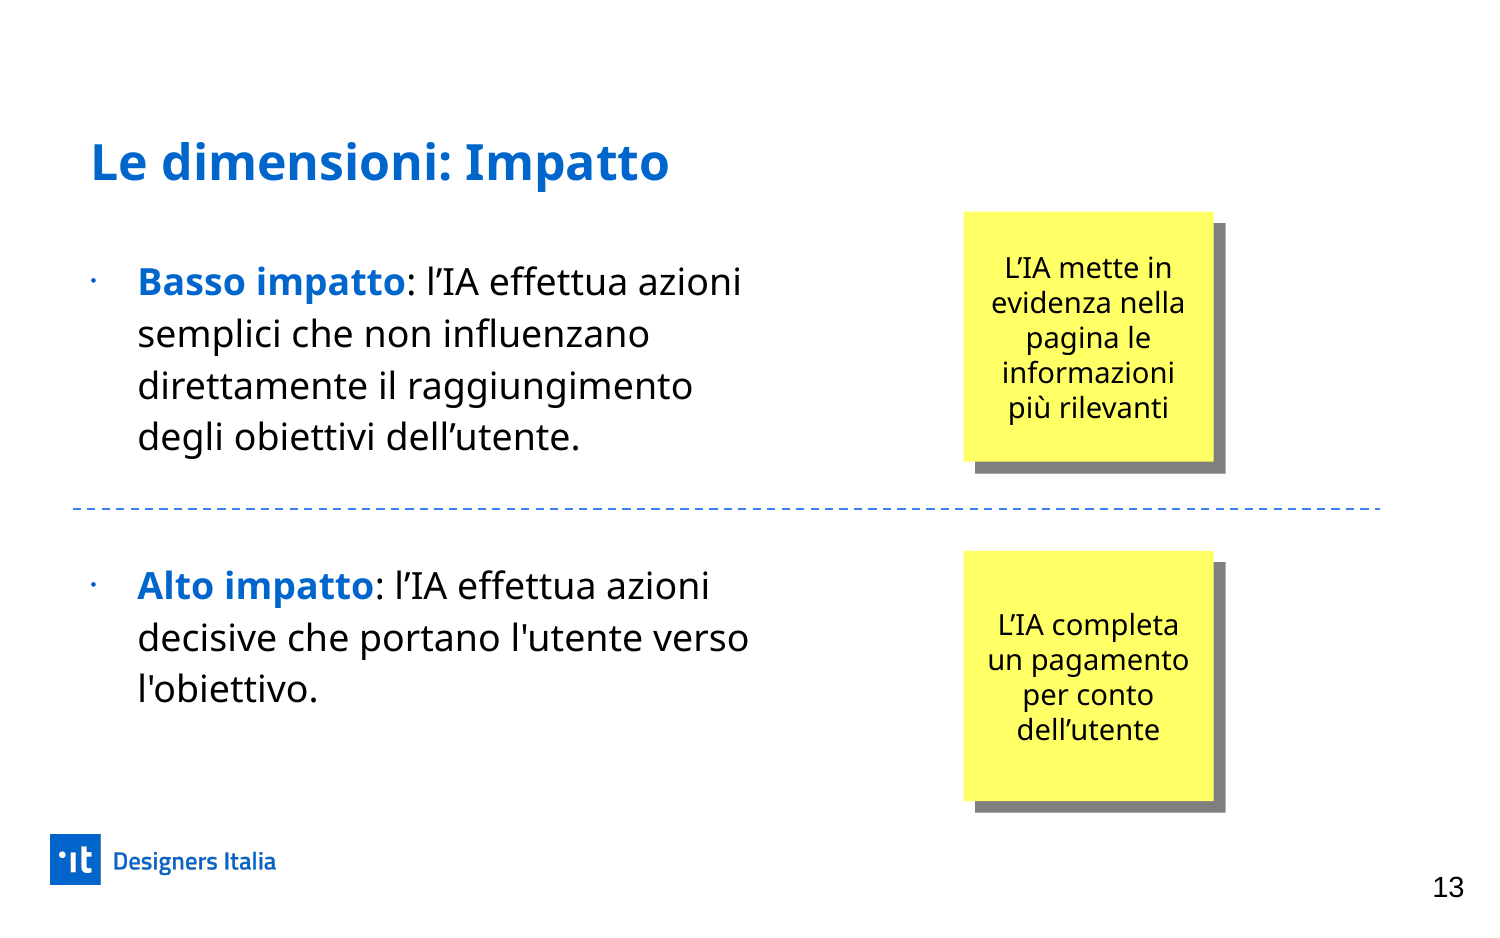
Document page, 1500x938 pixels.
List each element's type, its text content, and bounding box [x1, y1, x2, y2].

slide_number <numero> [1389, 850, 1480, 922]
picture [50, 834, 289, 885]
text_box L’IA mette in evidenza nella pagina le informazioni più rilevanti [963, 211, 1214, 462]
text_box L’IA completa un pagamento per conto dell’utente [963, 550, 1214, 802]
text_box Basso impatto: l’IA effettua azioni semplici che non influenzano direttamente il raggiungimento degli obiettivi dell’utente. Alto impatto: l’IA effettua azioni decisive che portano l'utente verso l'obiettivo. [75, 236, 782, 726]
text_box Le dimensioni: Impatto [75, 115, 782, 196]
